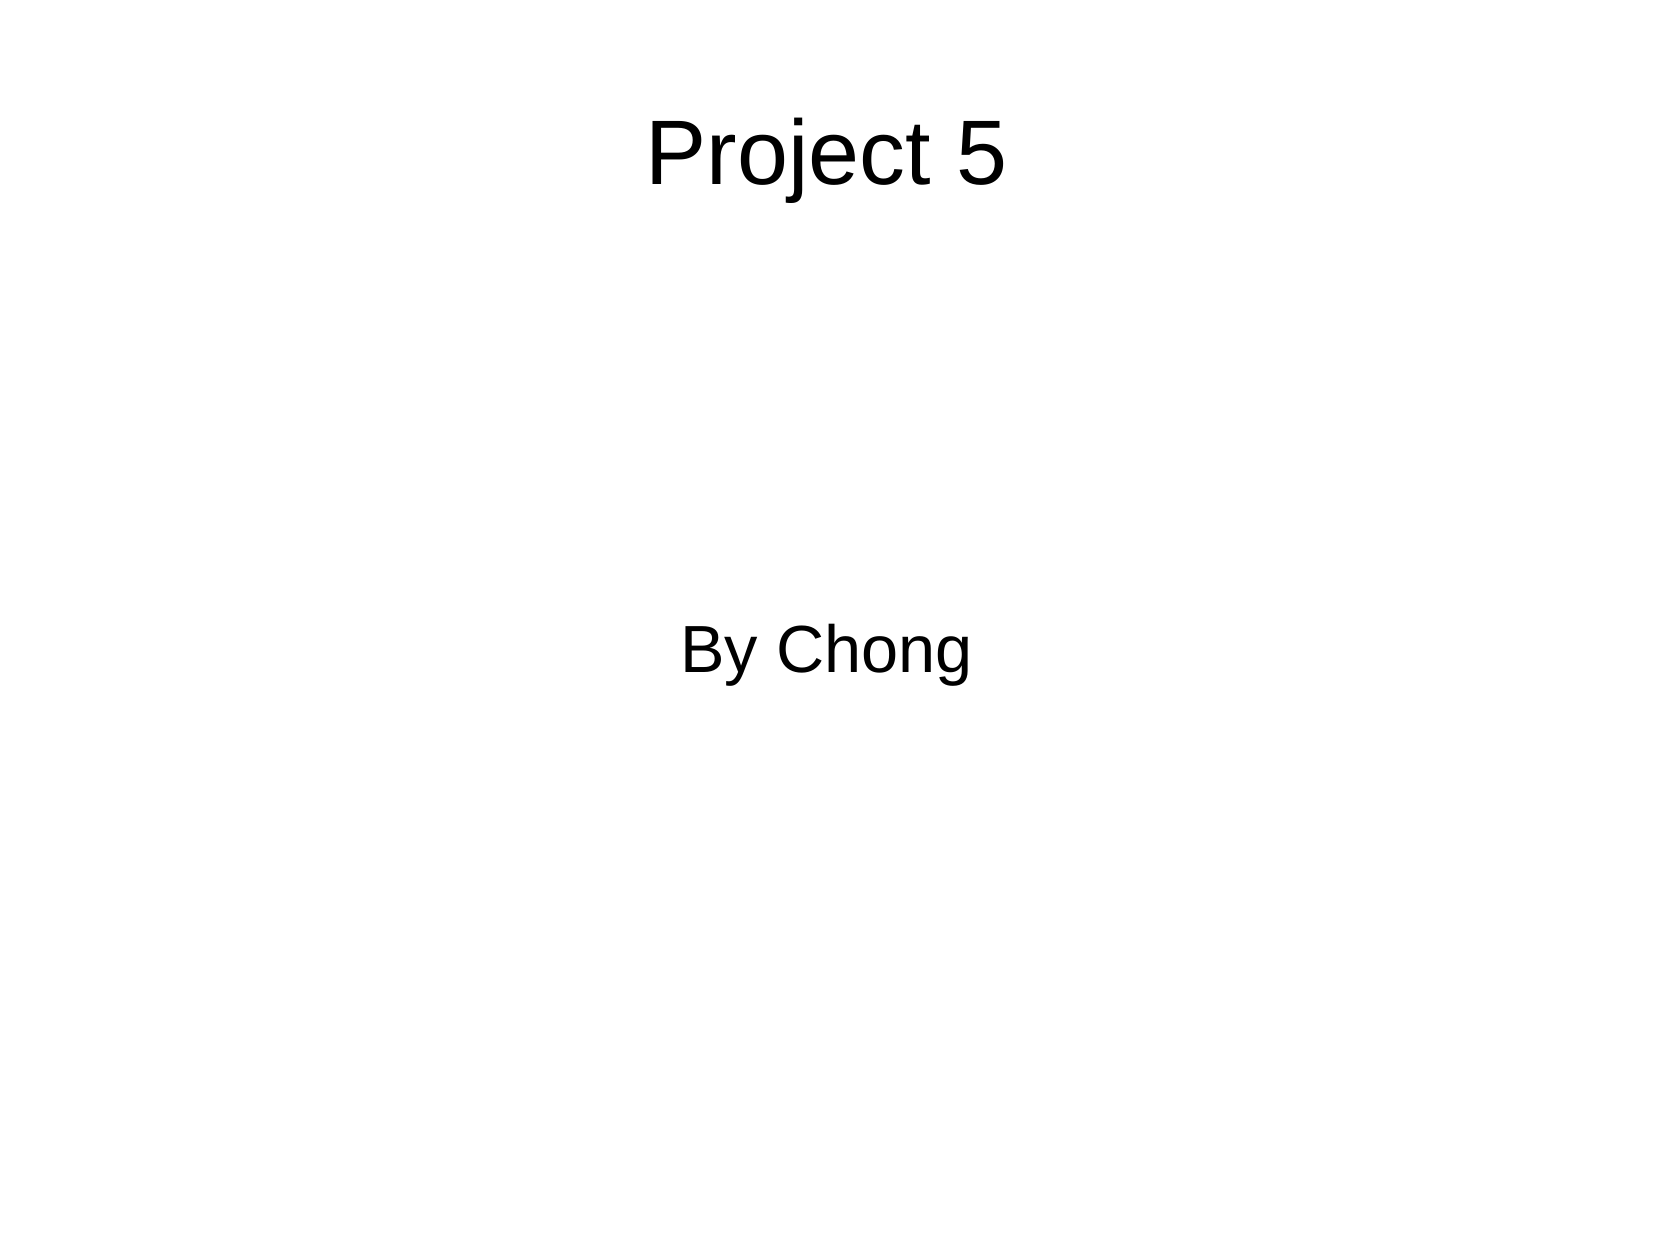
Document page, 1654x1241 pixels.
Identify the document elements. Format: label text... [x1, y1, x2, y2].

subtitle By Chong [82, 290, 1571, 1010]
title Project 5 [82, 49, 1571, 257]
